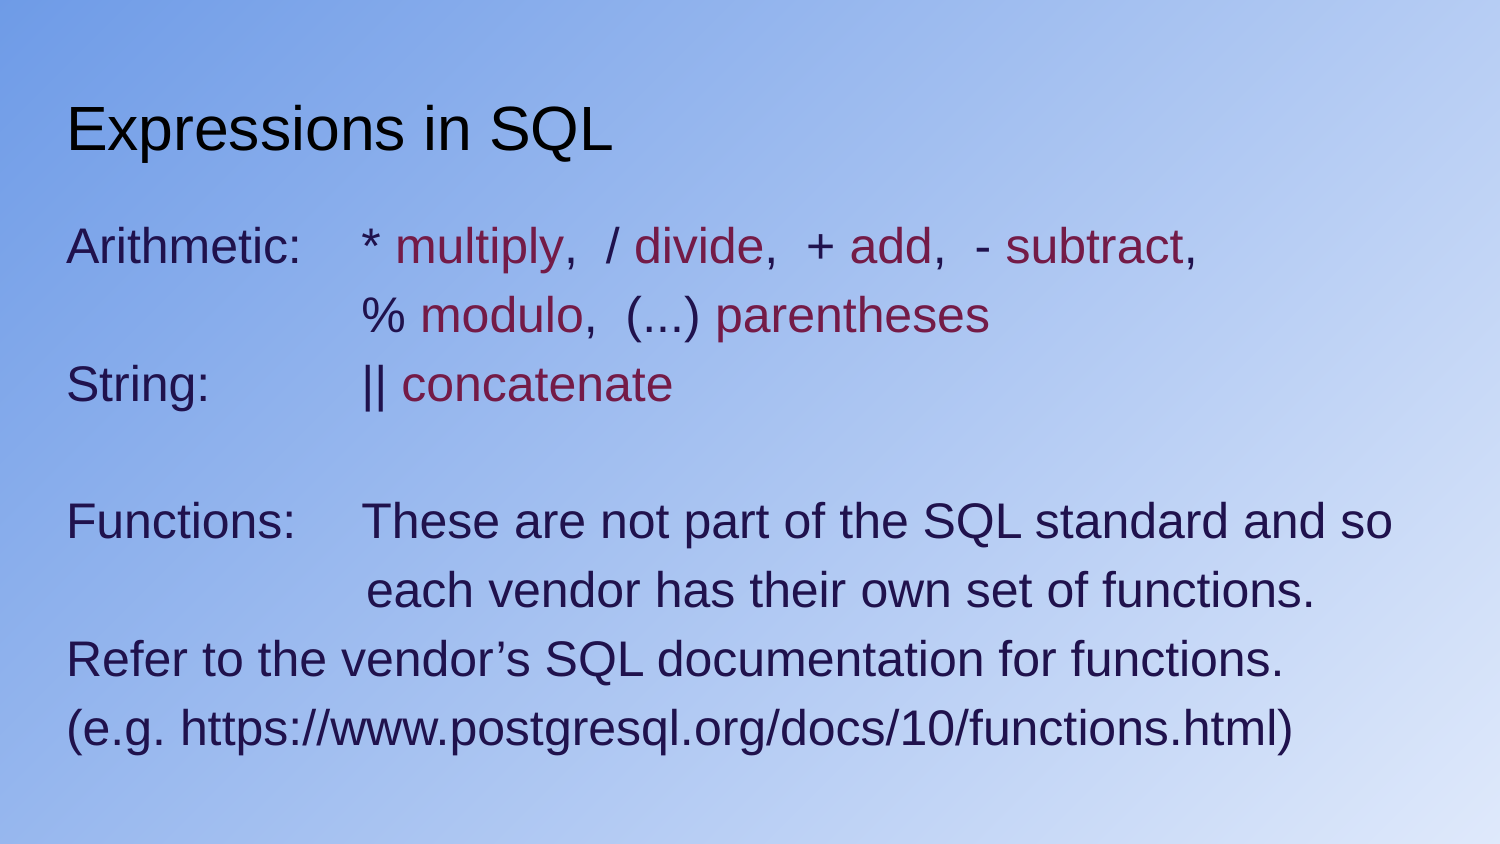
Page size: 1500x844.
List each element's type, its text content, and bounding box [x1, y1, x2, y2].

list Arithmetic: * multiply, / divide, + add, - subtract, % modulo, (...) parentheses String: || concatenate Functions: These are not part of the SQL standard and so each vendor has their own set of functions. Refer to the vendor’s SQL documentation for functions. (e.g. https://www.postgresql.org/docs/10/functions.html) [51, 189, 1449, 750]
title Expressions in SQL [51, 72, 1449, 167]
